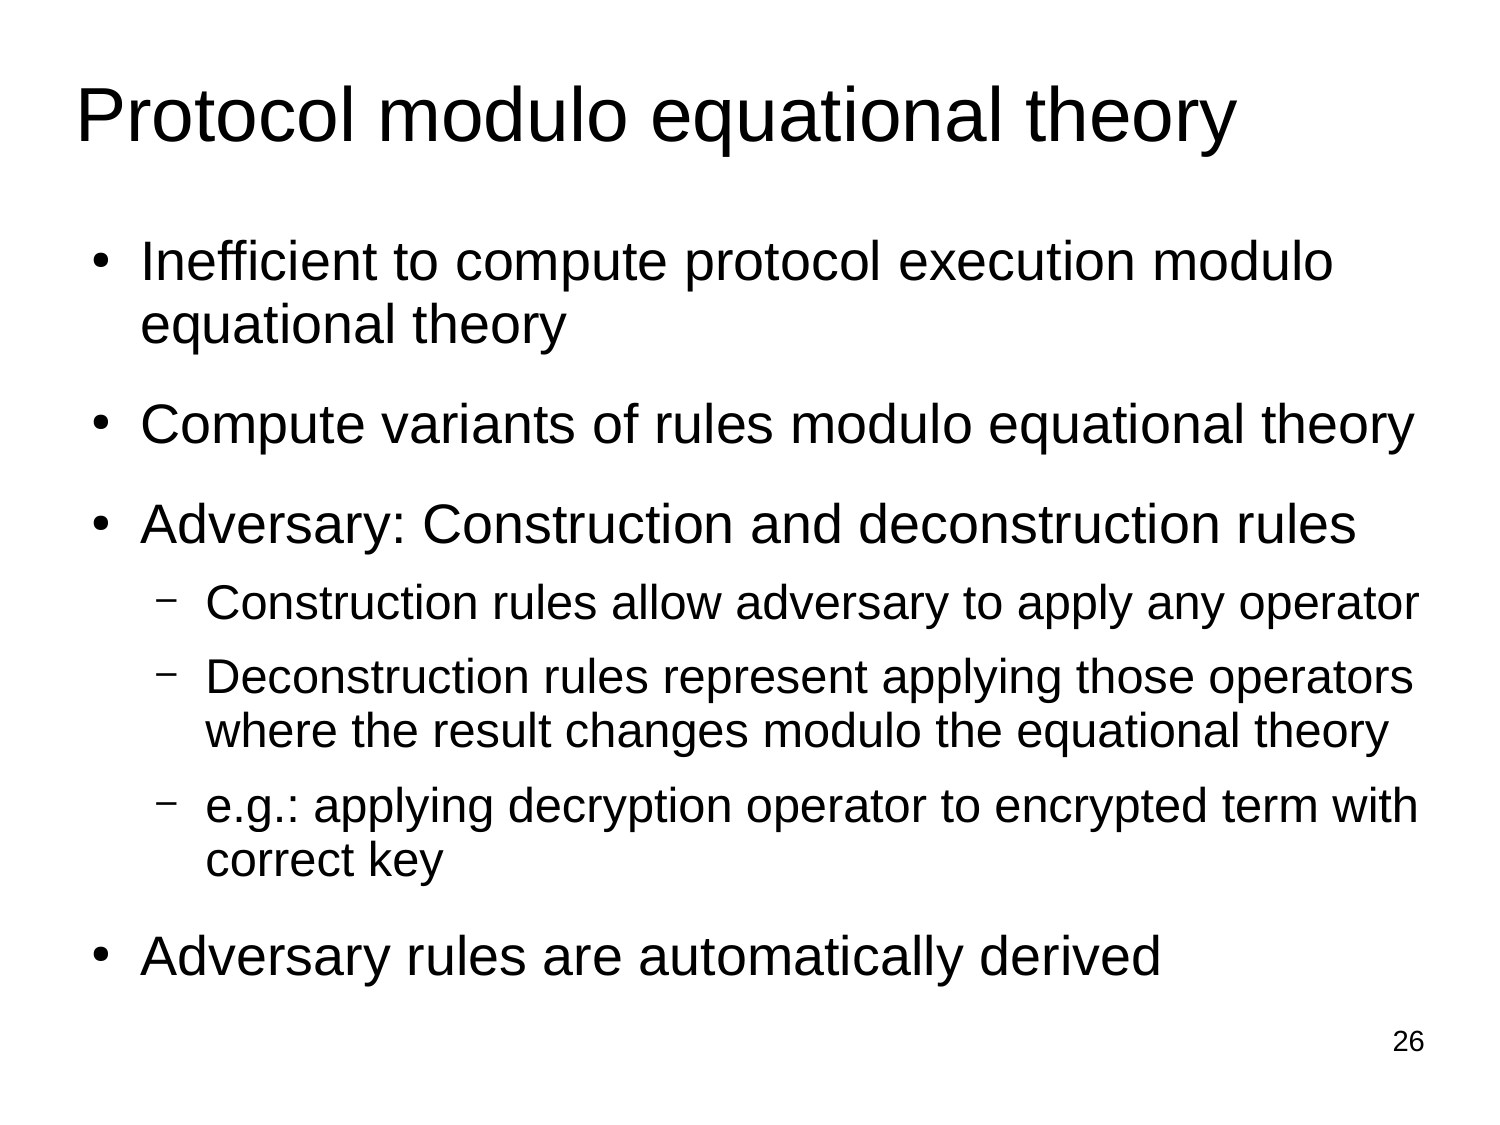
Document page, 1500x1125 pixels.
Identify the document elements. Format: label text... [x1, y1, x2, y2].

list Inefficient to compute protocol execution modulo equational theory Compute variants of rules modulo equational theory Adversary: Construction and deconstruction rules Construction rules allow adversary to apply any operator Deconstruction rules represent applying those operators where the result changes modulo the equational theory e.g.: applying decryption operator to encrypted term with correct key Adversary rules are automatically derived [75, 230, 1425, 1014]
title Protocol modulo equational theory [75, 44, 1425, 185]
